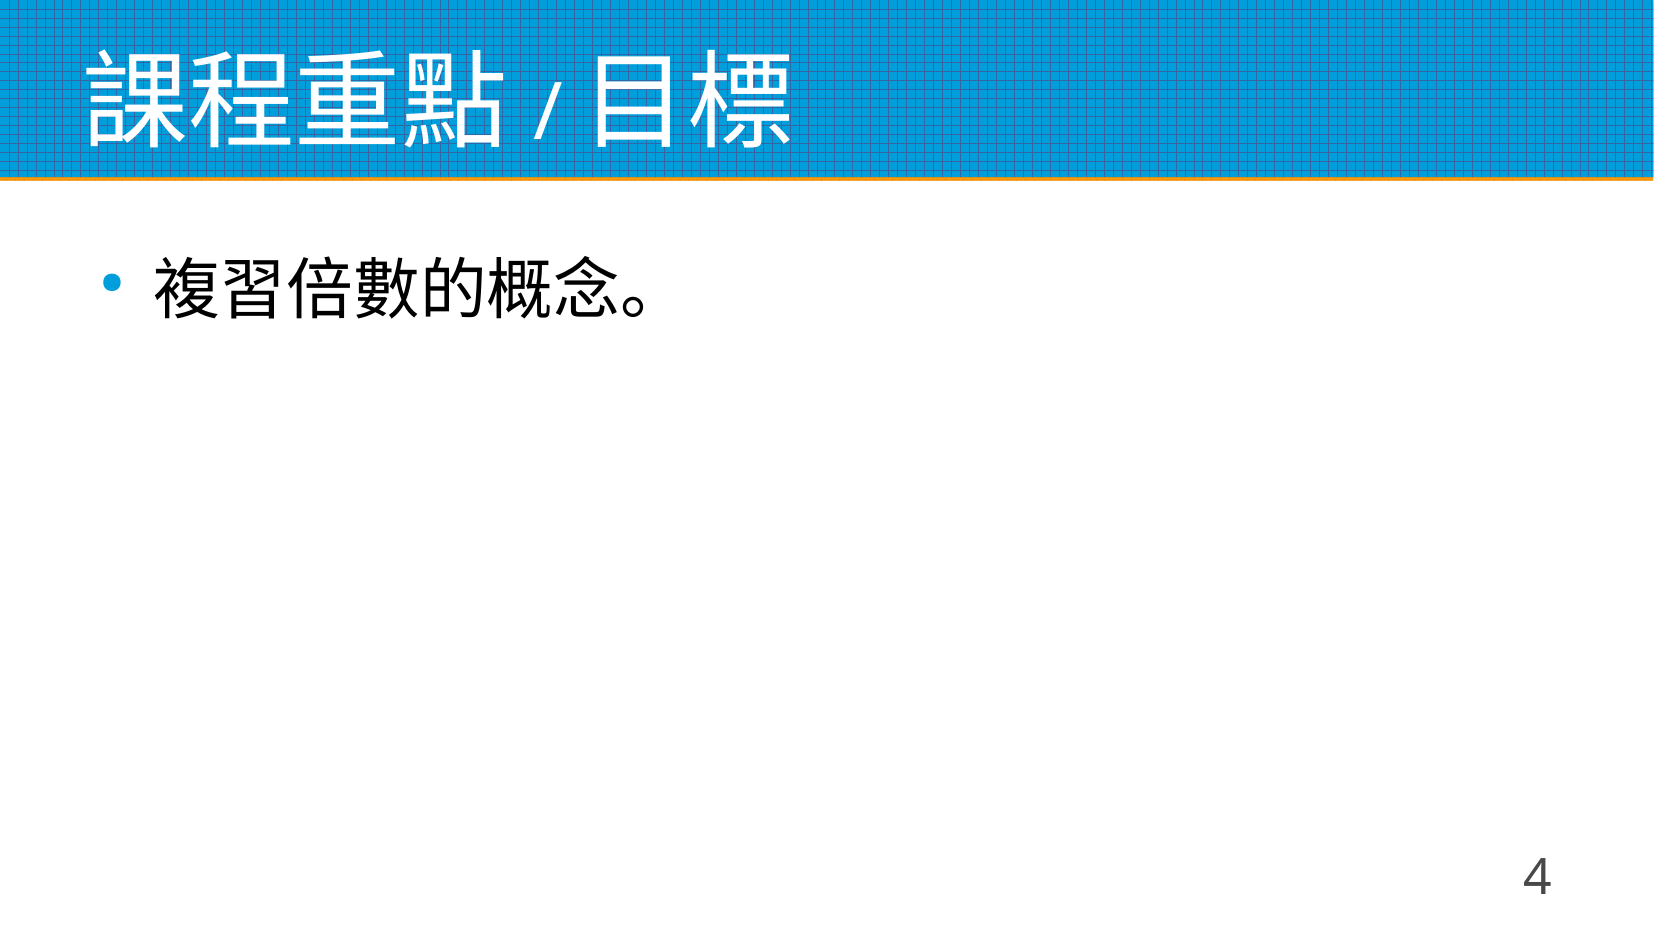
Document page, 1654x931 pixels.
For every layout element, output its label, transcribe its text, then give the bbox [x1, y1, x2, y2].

title 課程重點/目標 [82, 14, 1571, 171]
list 複習倍數的概念。 [82, 236, 1563, 811]
